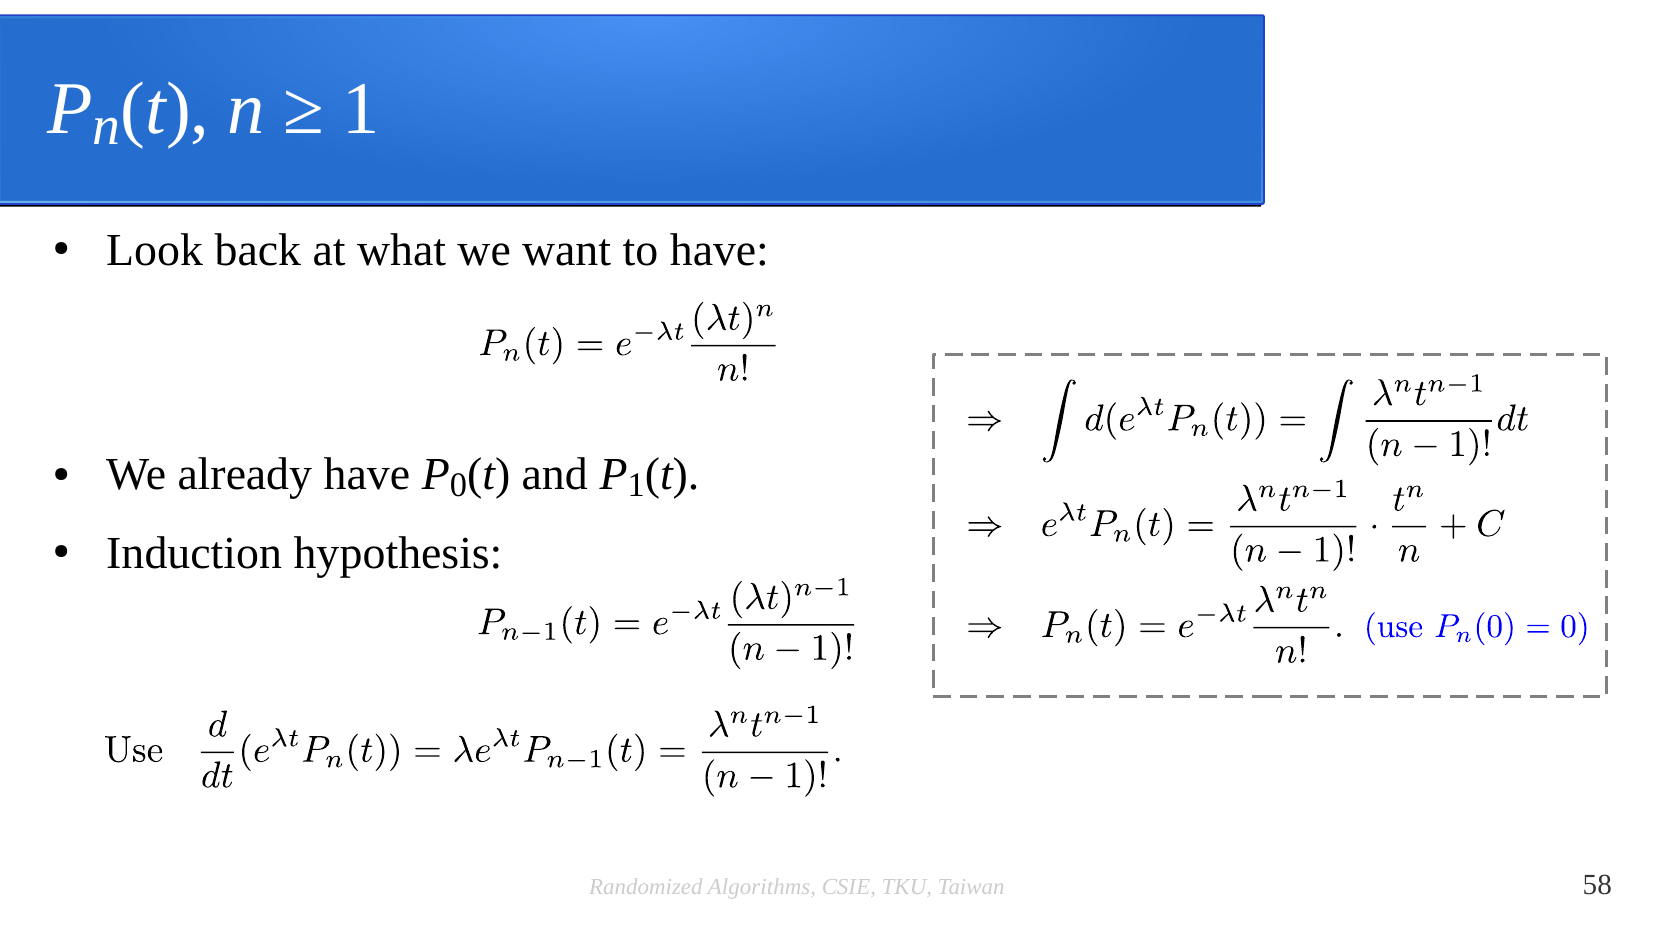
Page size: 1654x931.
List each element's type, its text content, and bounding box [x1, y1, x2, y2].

picture [103, 705, 840, 797]
title Pn(t), n ≥ 1 [47, 35, 1199, 189]
picture [476, 577, 855, 670]
list Look back at what we want to have: We already have P0(t) and P1(t). Induction hypothesis: [35, 224, 1524, 764]
picture [965, 374, 1588, 664]
picture [476, 300, 778, 383]
